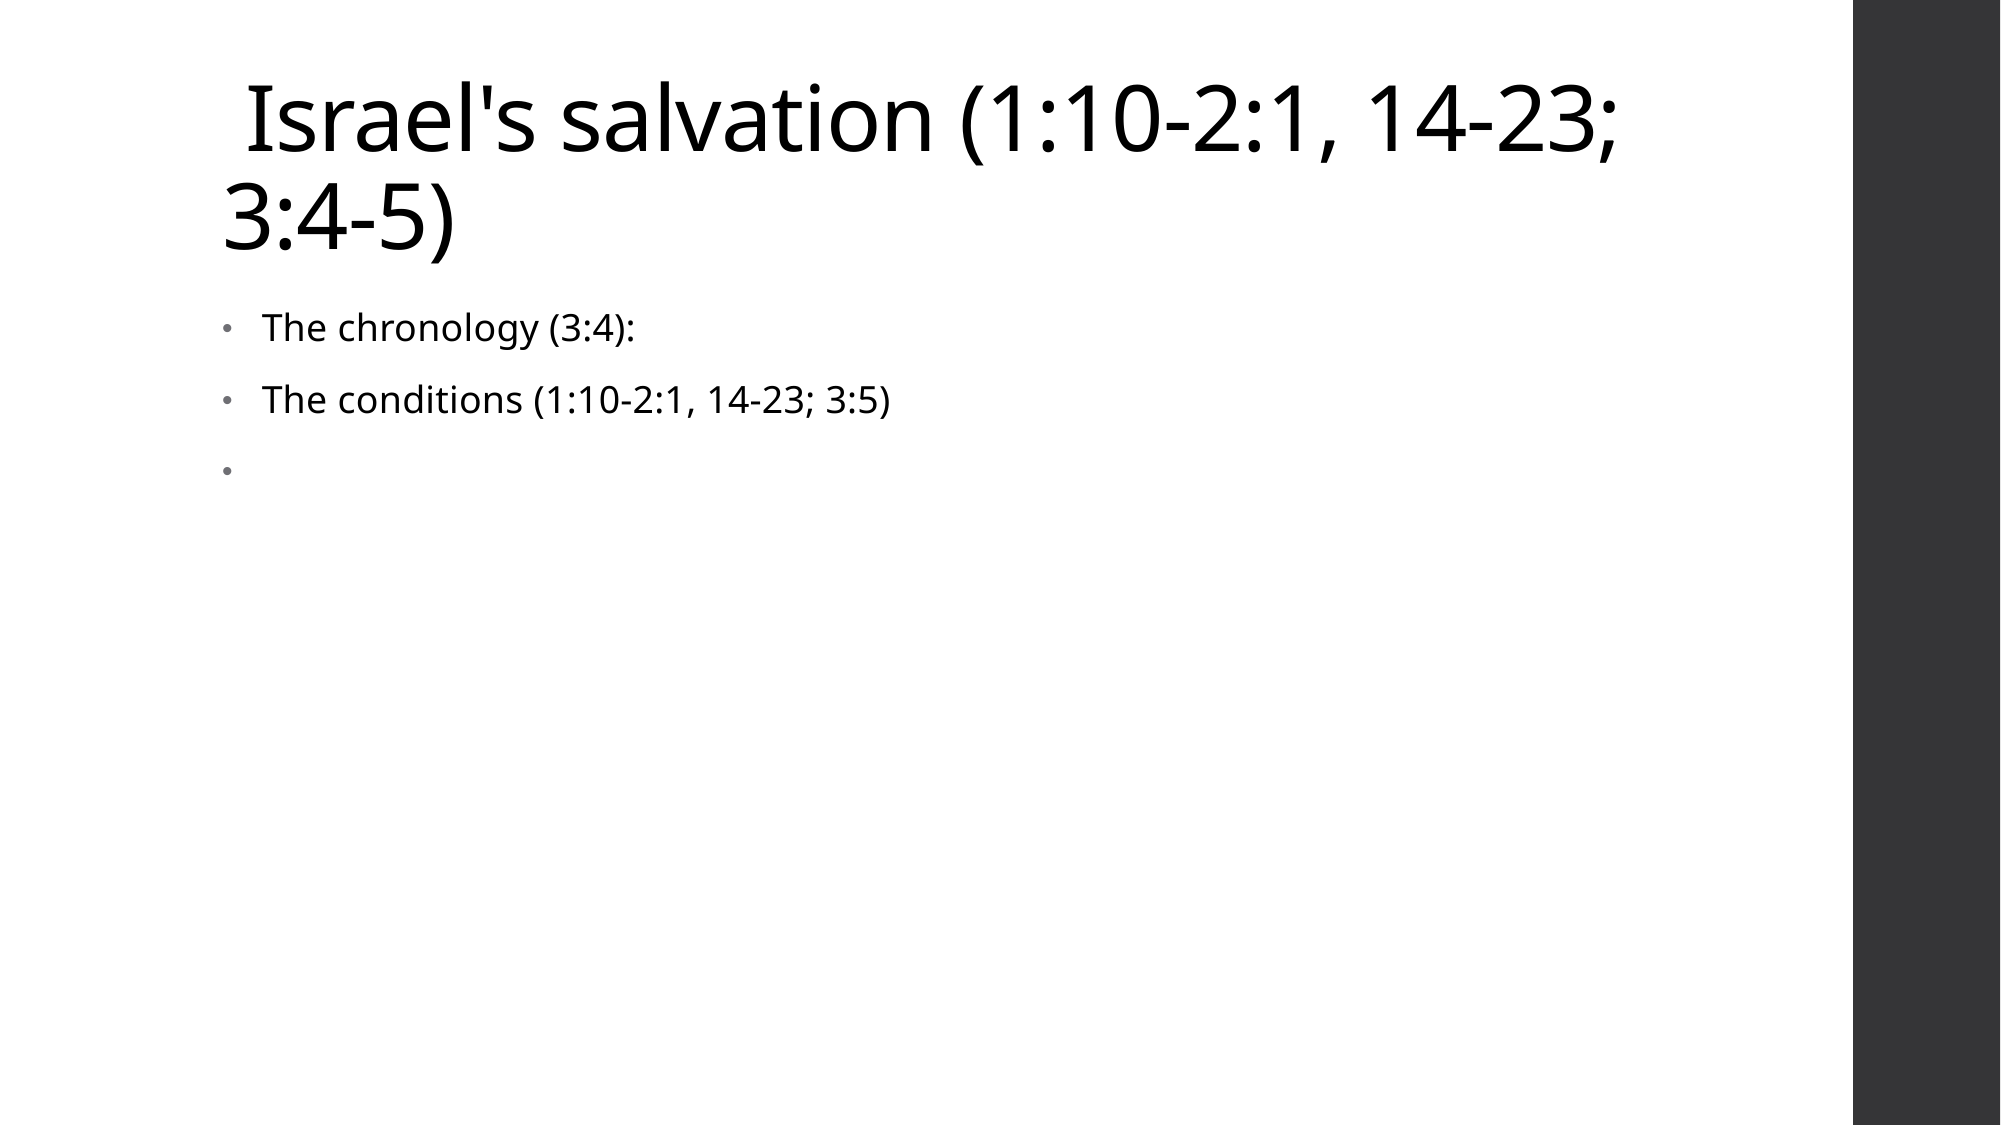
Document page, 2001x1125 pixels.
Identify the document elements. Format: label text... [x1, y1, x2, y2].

title Israel's salvation (1:10-2:1, 14-23; 3:4-5) [206, 60, 1797, 278]
list The chronology (3:4): The conditions (1:10-2:1, 14-23; 3:5) [206, 299, 1617, 1014]
